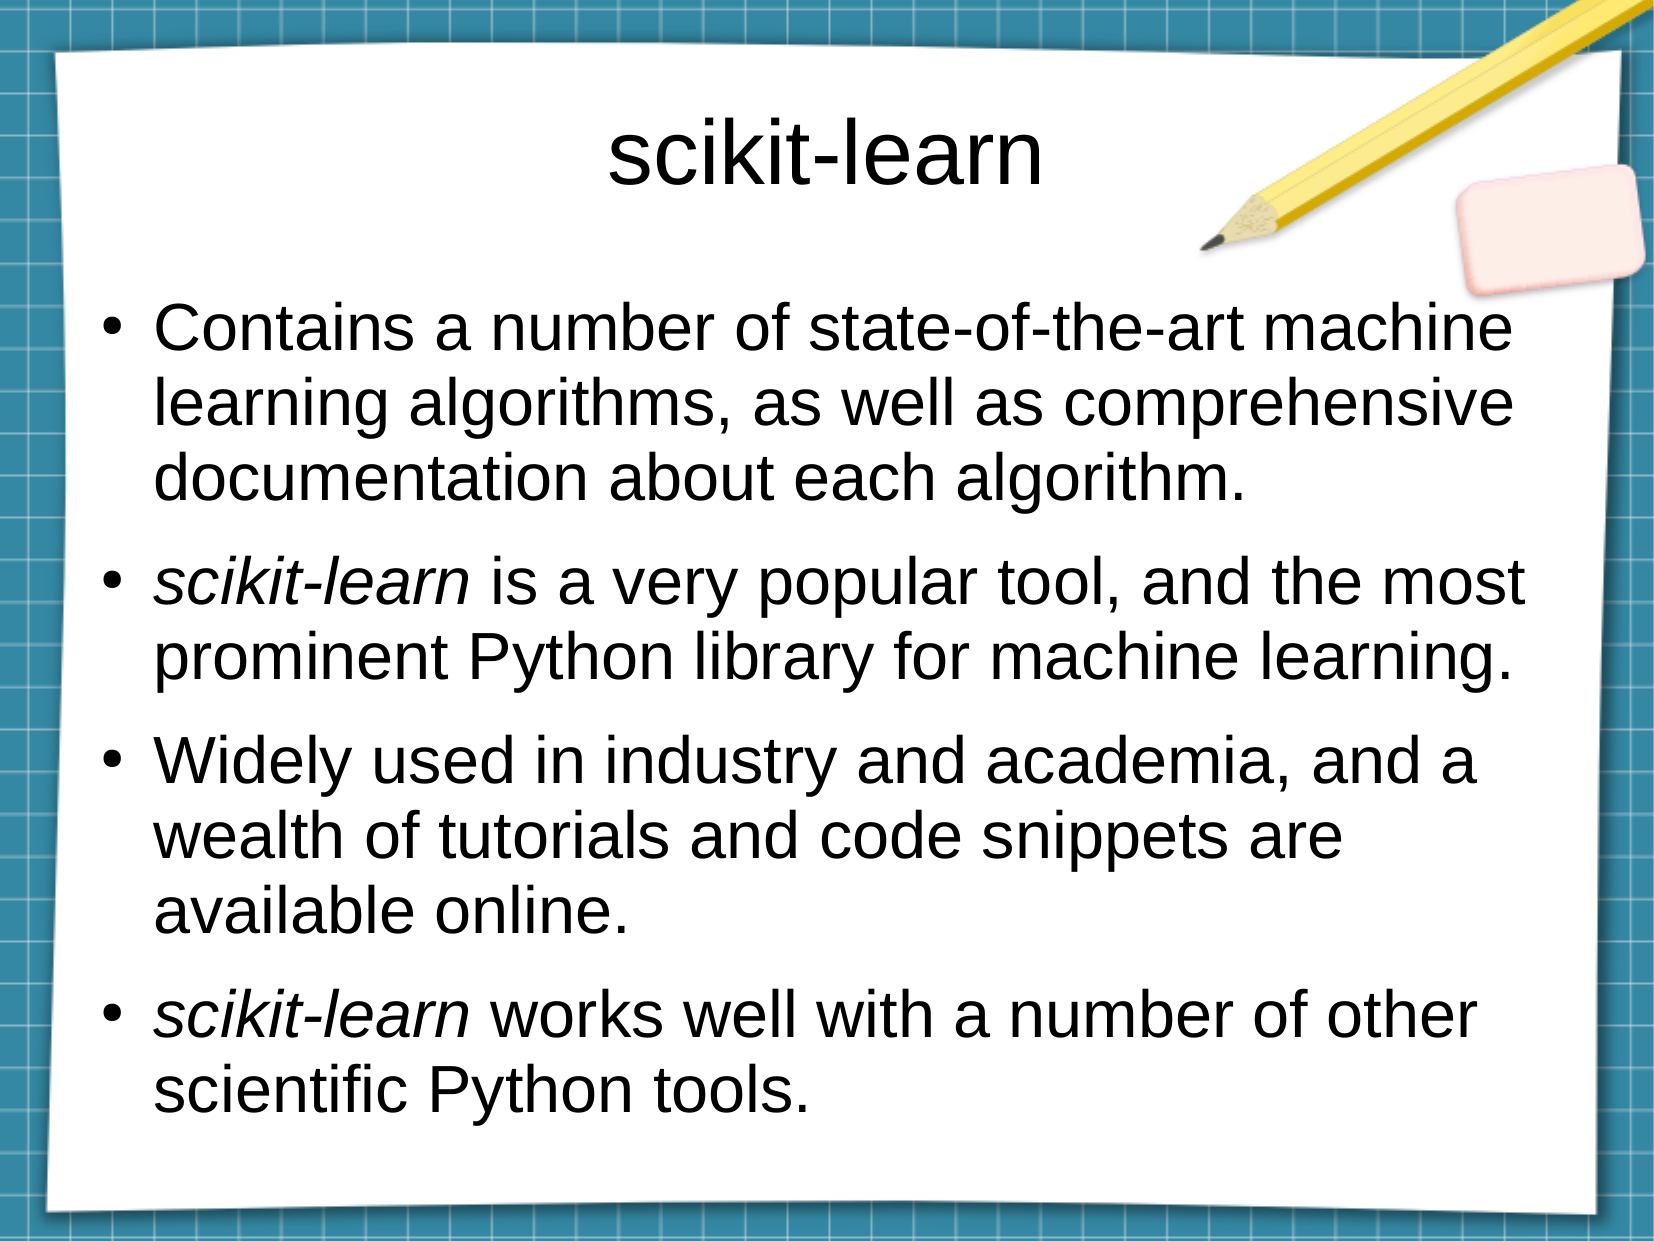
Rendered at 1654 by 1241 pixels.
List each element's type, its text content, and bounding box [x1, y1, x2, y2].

title scikit-learn [82, 49, 1571, 257]
list Contains a number of state-of-the-art machine learning algorithms, as well as comprehensive documentation about each algorithm. scikit-learn is a very popular tool, and the most prominent Python library for machine learning. Widely used in industry and academia, and a wealth of tutorials and code snippets are available online. scikit-learn works well with a number of other scientific Python tools. [82, 290, 1571, 1177]
picture [0, 0, 1654, 1241]
